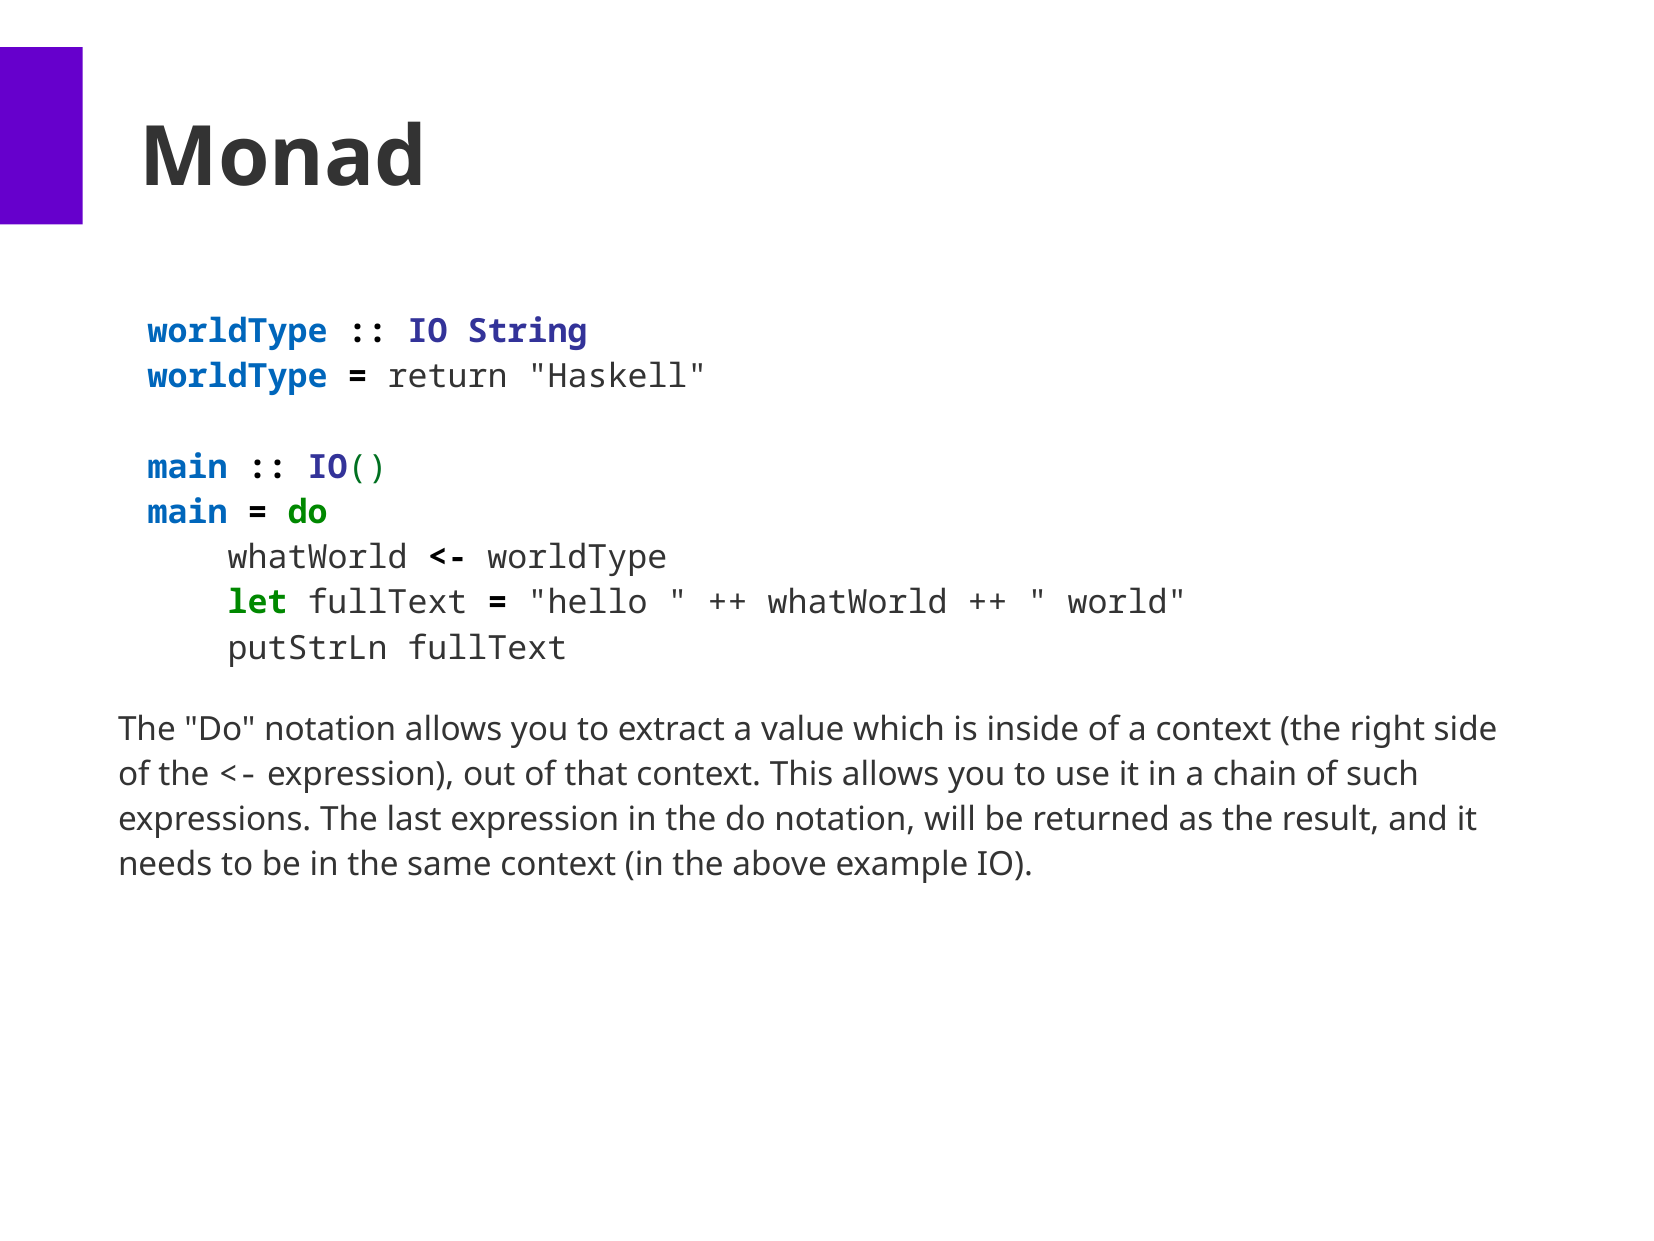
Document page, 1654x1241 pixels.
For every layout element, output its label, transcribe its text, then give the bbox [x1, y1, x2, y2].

title Monad [118, 49, 1571, 257]
list worldType :: IO String worldType = return "Haskell" main :: IO() main = do whatWorld <- worldType let fullText = "hello " ++ whatWorld ++ " world" putStrLn fullText The "Do" notation allows you to extract a value which is inside of a context (the right side of the <- expression), out of that context. This allows you to use it in a chain of such expressions. The last expression in the do notation, will be returned as the result, and it needs to be in the same context (in the above example IO). [118, 307, 1536, 1074]
